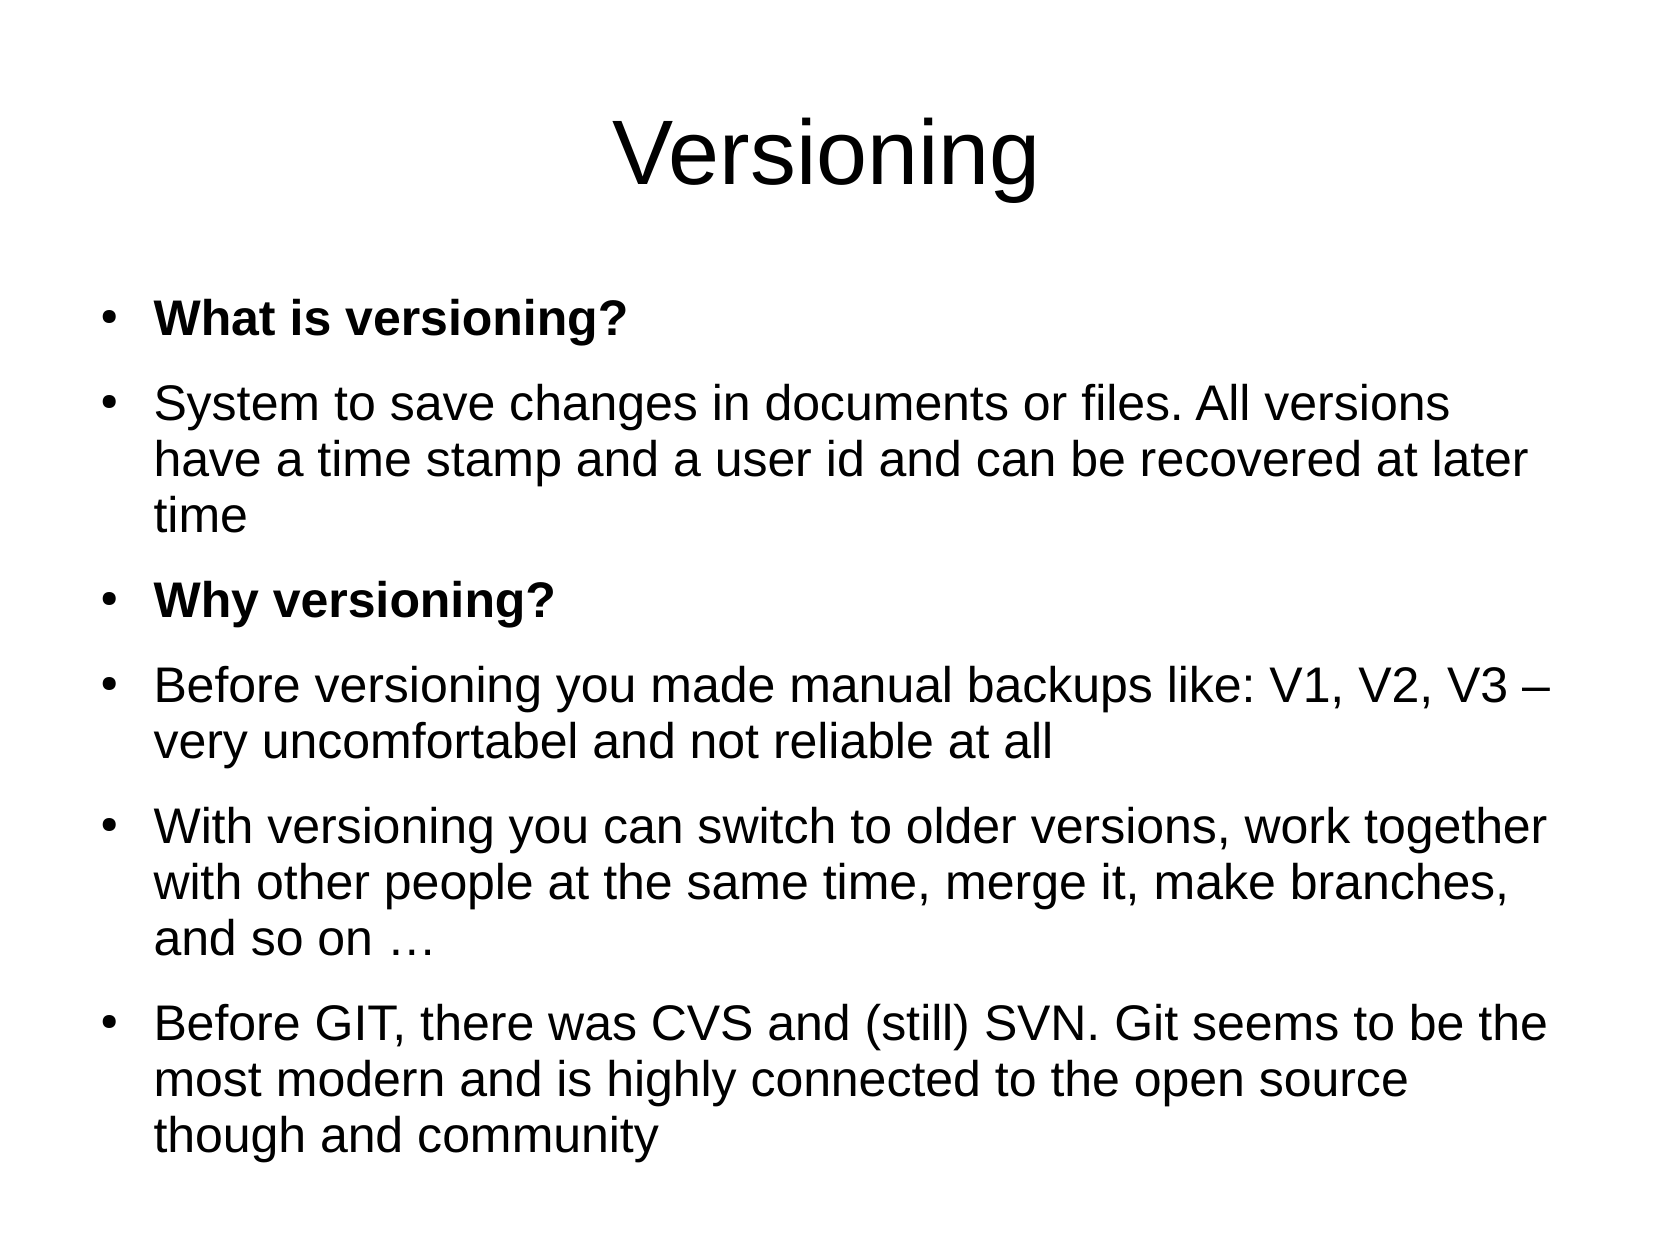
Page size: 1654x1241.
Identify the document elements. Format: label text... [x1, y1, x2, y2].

title Versioning [82, 49, 1571, 257]
list What is versioning? System to save changes in documents or files. All versions have a time stamp and a user id and can be recovered at later time Why versioning? Before versioning you made manual backups like: V1, V2, V3 – very uncomfortabel and not reliable at all With versioning you can switch to older versions, work together with other people at the same time, merge it, make branches, and so on … Before GIT, there was CVS and (still) SVN. Git seems to be the most modern and is highly connected to the open source though and community [82, 290, 1571, 1163]
